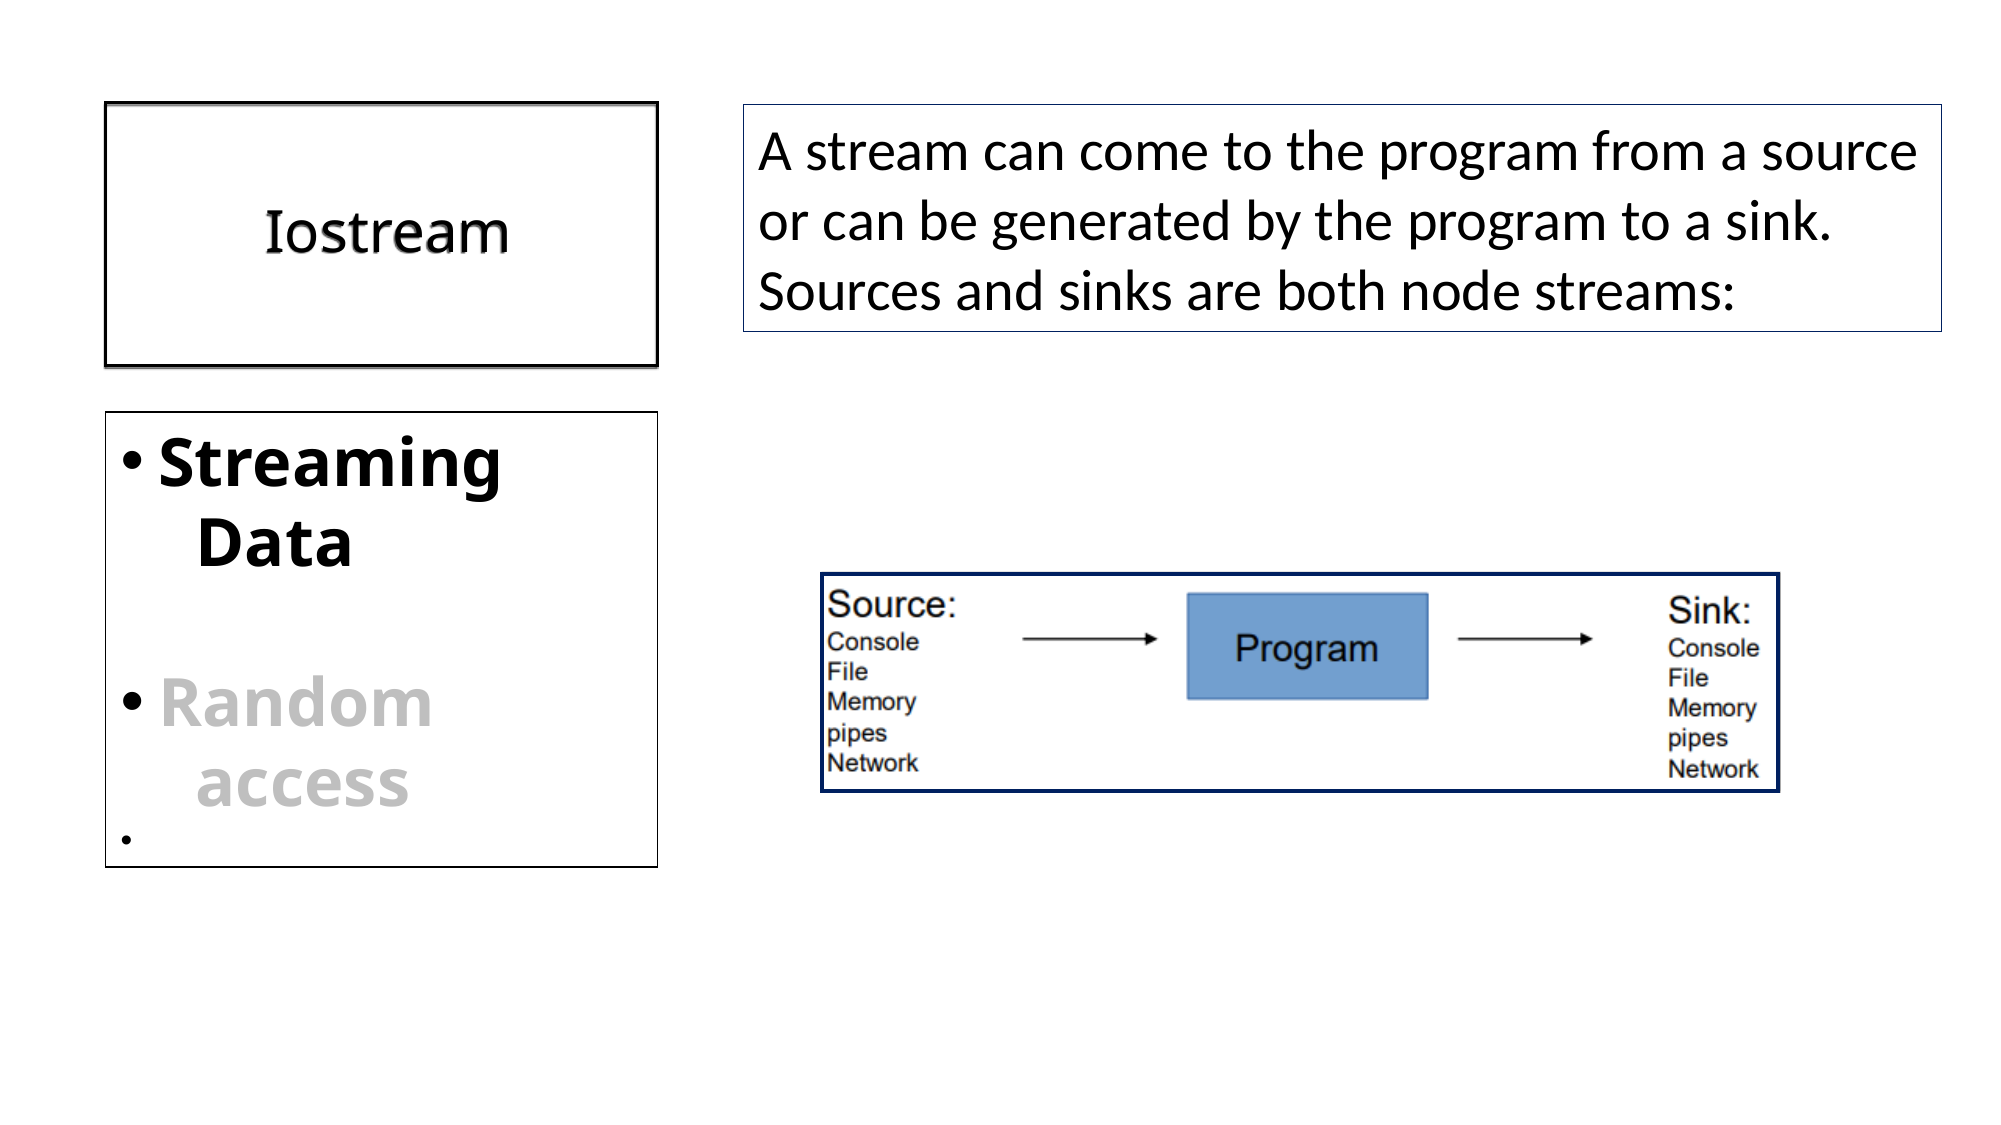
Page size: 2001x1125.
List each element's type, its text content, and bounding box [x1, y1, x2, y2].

picture [824, 576, 1776, 789]
title Iostream [105, 102, 658, 366]
list Streaming Data Random access [105, 490, 658, 789]
text_box A stream can come to the program from a source or can be generated by the program to a sink. Sources and sinks are both node streams: [743, 104, 1942, 332]
